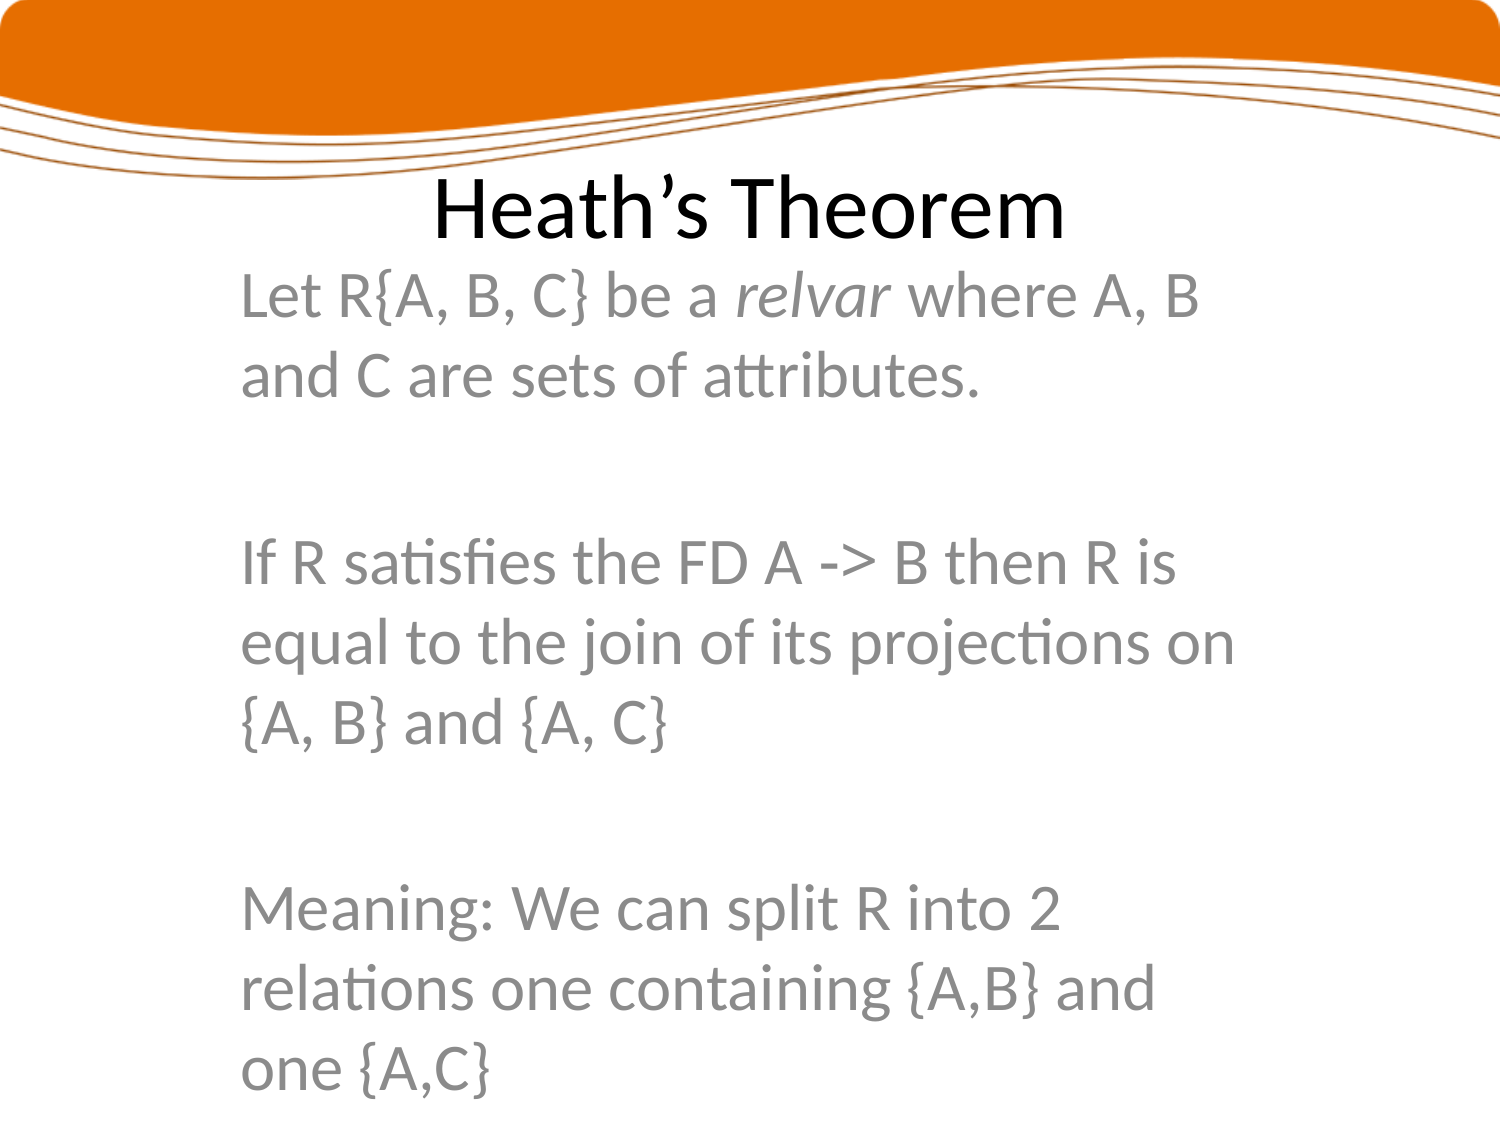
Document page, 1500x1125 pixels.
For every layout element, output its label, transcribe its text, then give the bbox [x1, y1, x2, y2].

title Heath’s Theorem [75, 125, 1425, 279]
subtitle Let R{A, B, C} be a relvar where A, B and C are sets of attributes. If R satisfies the FD A -> B then R is equal to the join of its projections on {A, B} and {A, C} Meaning: We can split R into 2 relations one containing {A,B} and one {A,C} [225, 279, 1275, 941]
picture [0, 0, 1500, 180]
